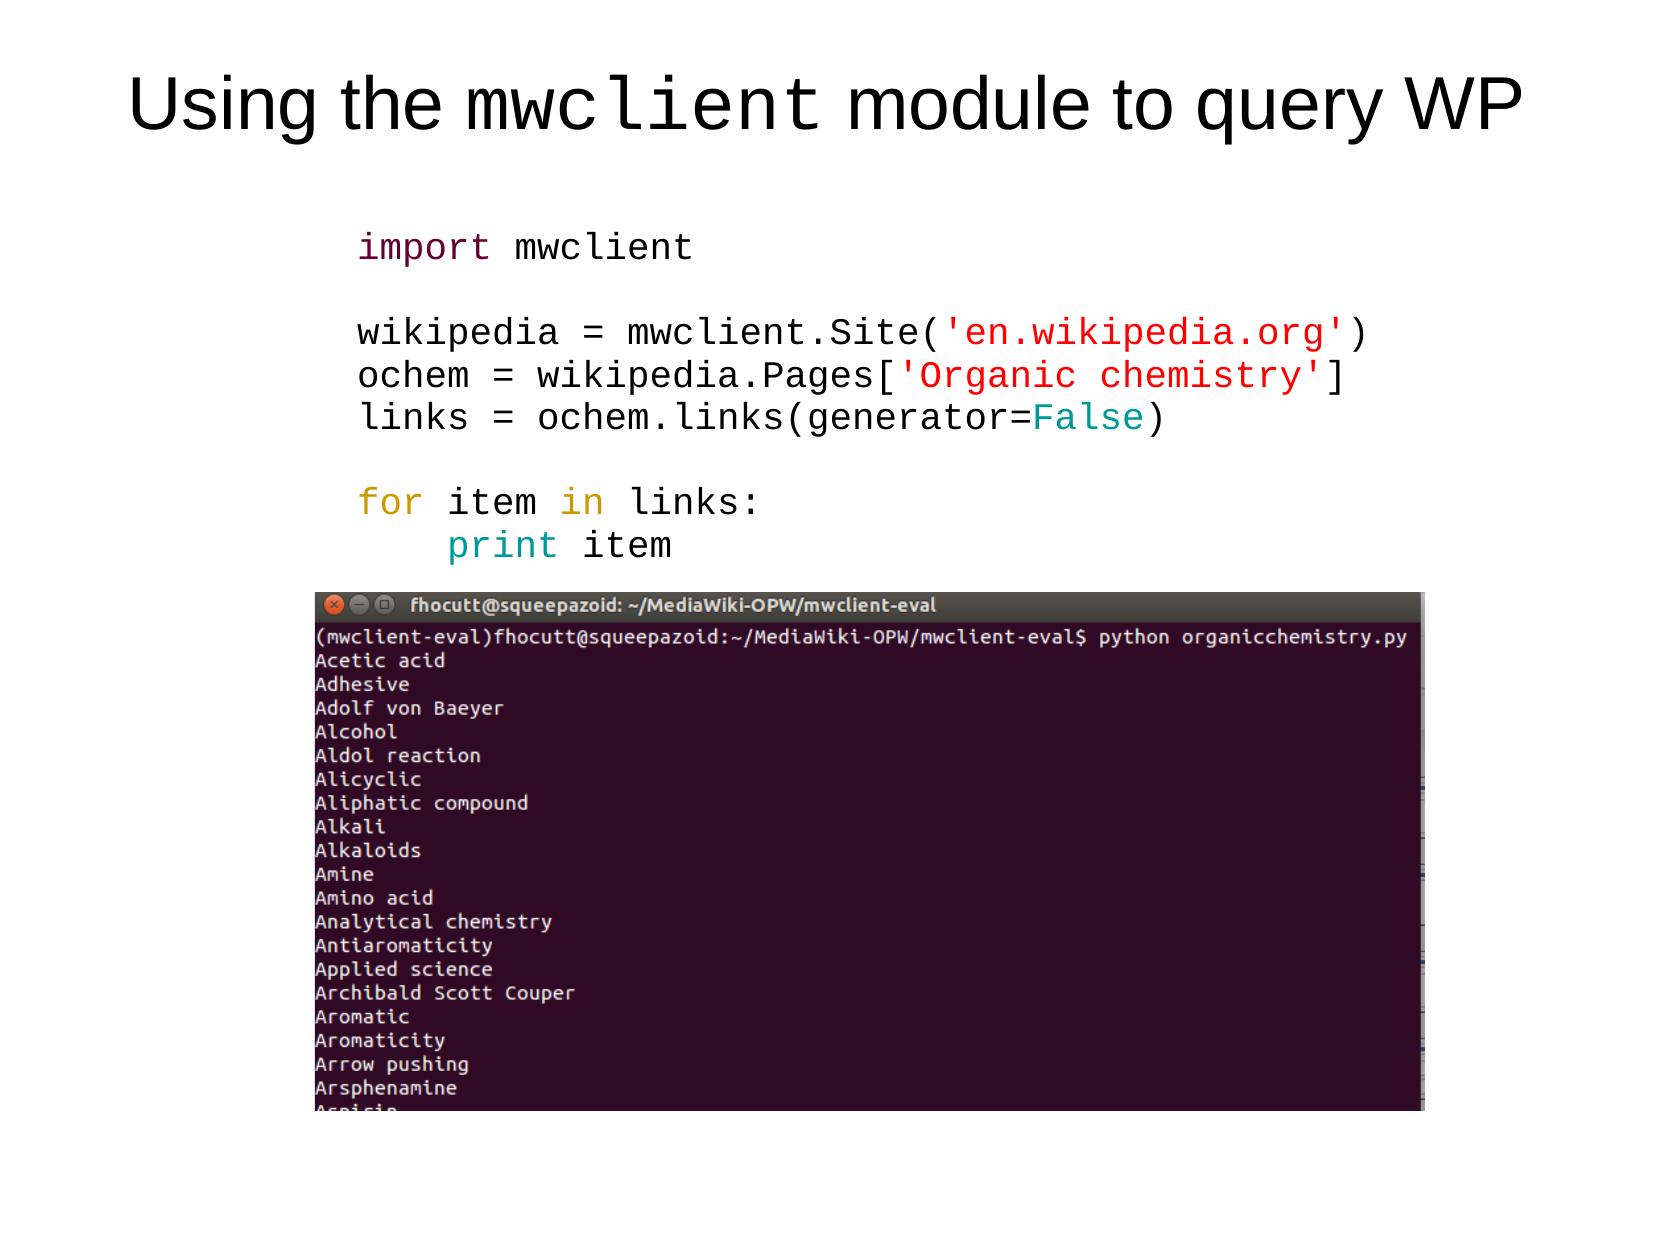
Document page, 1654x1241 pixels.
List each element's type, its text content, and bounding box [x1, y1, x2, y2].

subtitle Using the mwclient module to query WP [82, 49, 1571, 166]
picture [315, 592, 1426, 1111]
text_box import mwclient wikipedia = mwclient.Site('en.wikipedia.org') ochem = wikipedia.Pages['Organic chemistry'] links = ochem.links(generator=False) for item in links: print item [342, 220, 1483, 578]
